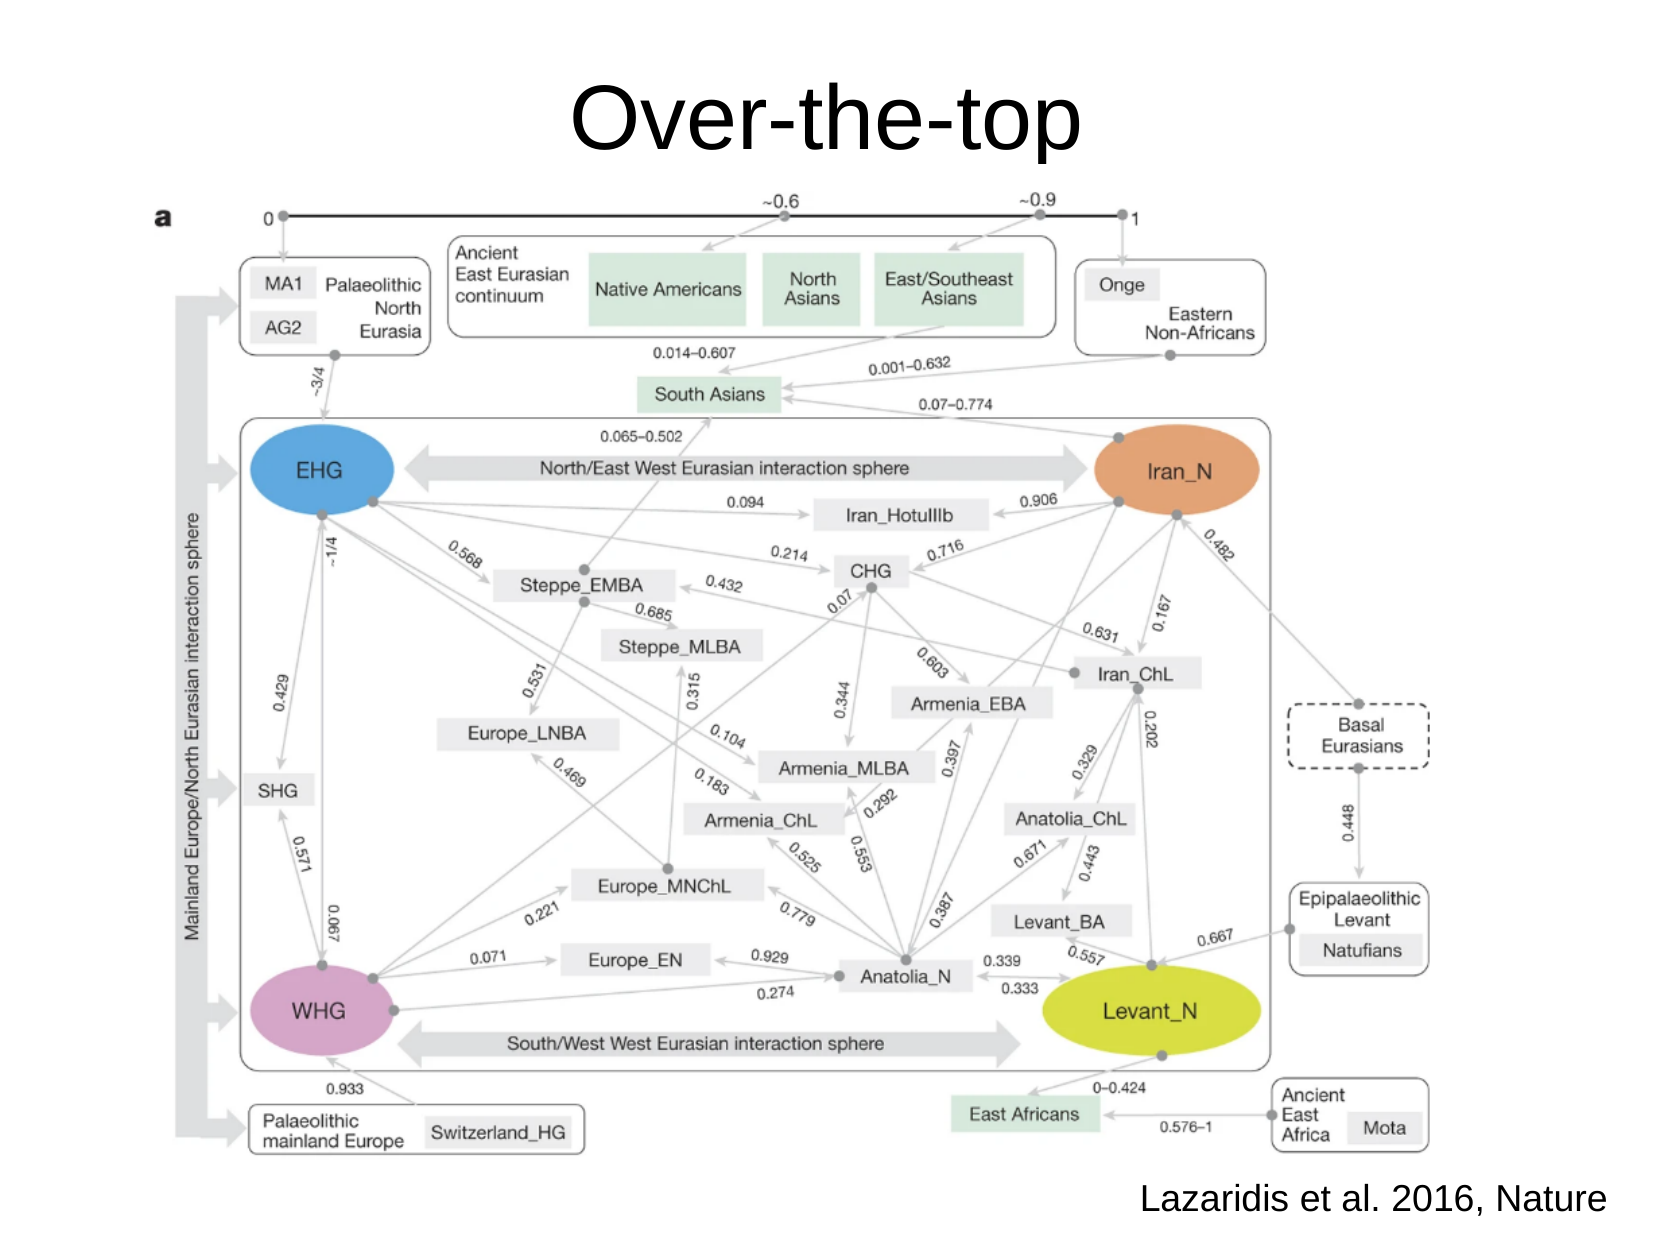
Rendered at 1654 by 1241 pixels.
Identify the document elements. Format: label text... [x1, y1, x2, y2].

picture [120, 164, 1516, 1170]
text_box Lazaridis et al. 2016, Nature [1125, 1170, 1644, 1241]
title Over-the-top [82, 13, 1571, 222]
